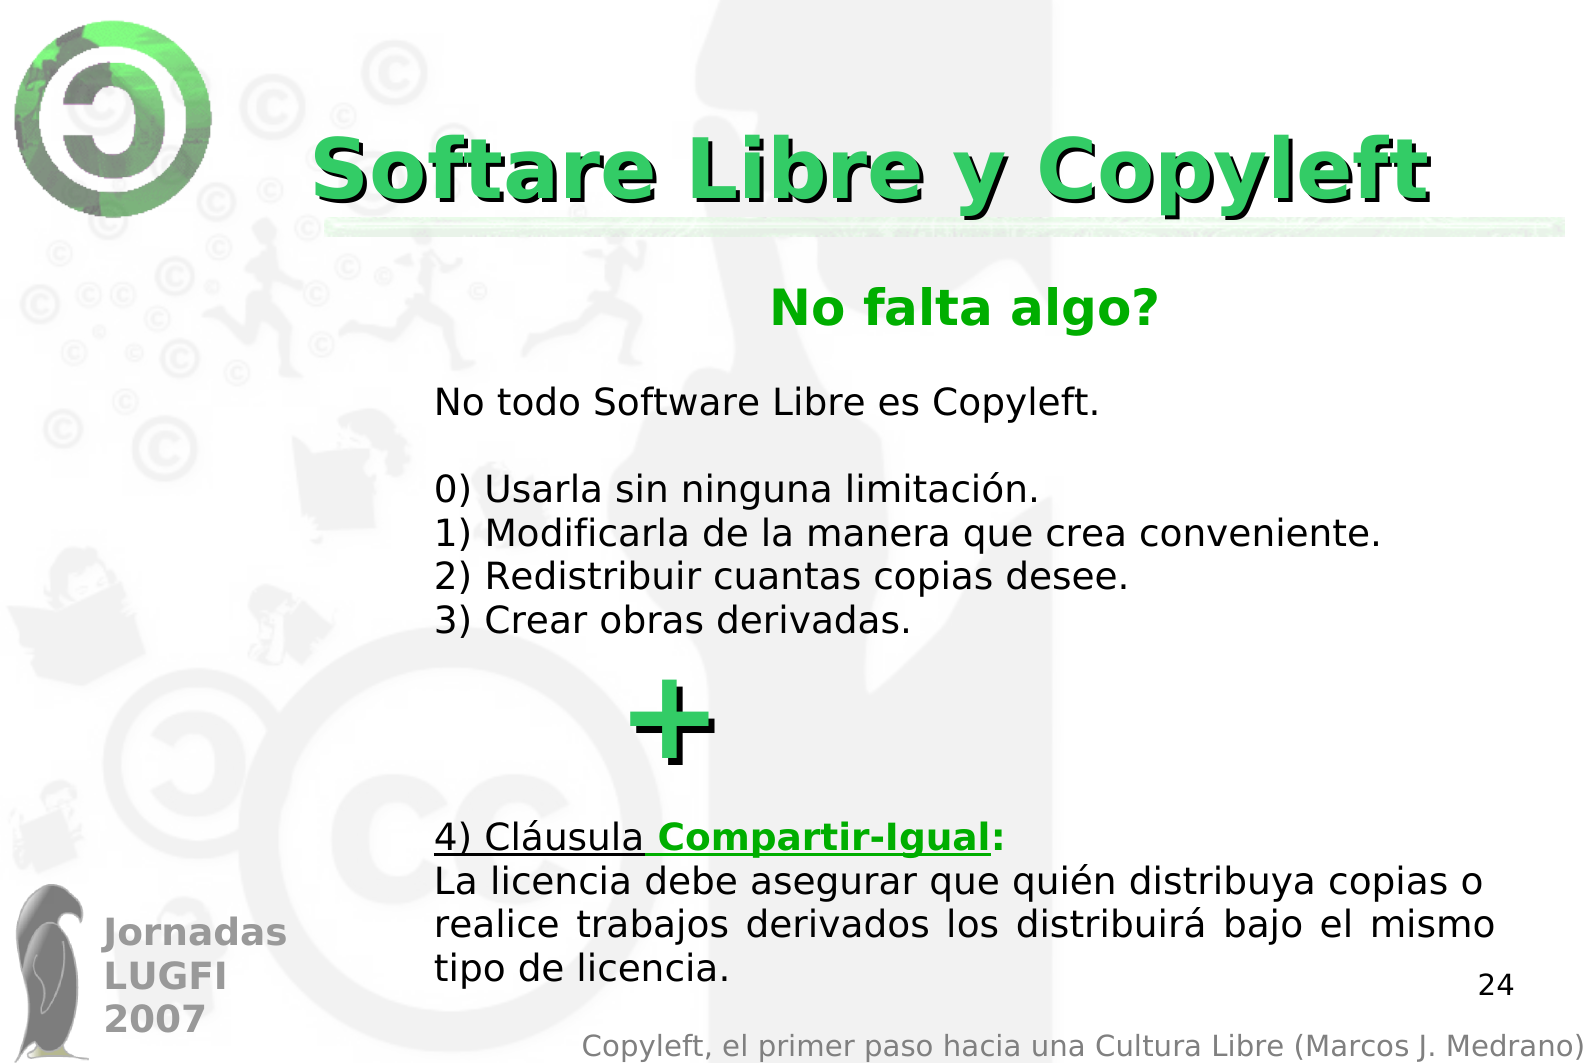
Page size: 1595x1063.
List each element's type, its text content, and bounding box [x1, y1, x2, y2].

text_box Softare Libre y Copyleft [295, 114, 1589, 233]
text_box No falta algo? No todo Software Libre es Copyleft. 0) Usarla sin ninguna limitación. 1) Modificarla de la manera que crea conveniente. 2) Redistribuir cuantas copias desee. 3) Crear obras derivadas. 4) Cláusula Compartir-Igual: La licencia debe asegurar que quién distribuya copias o realice trabajos derivados los distribuirá bajo el mismo tipo de licencia. [419, 271, 1512, 1042]
text_box + [602, 635, 737, 797]
